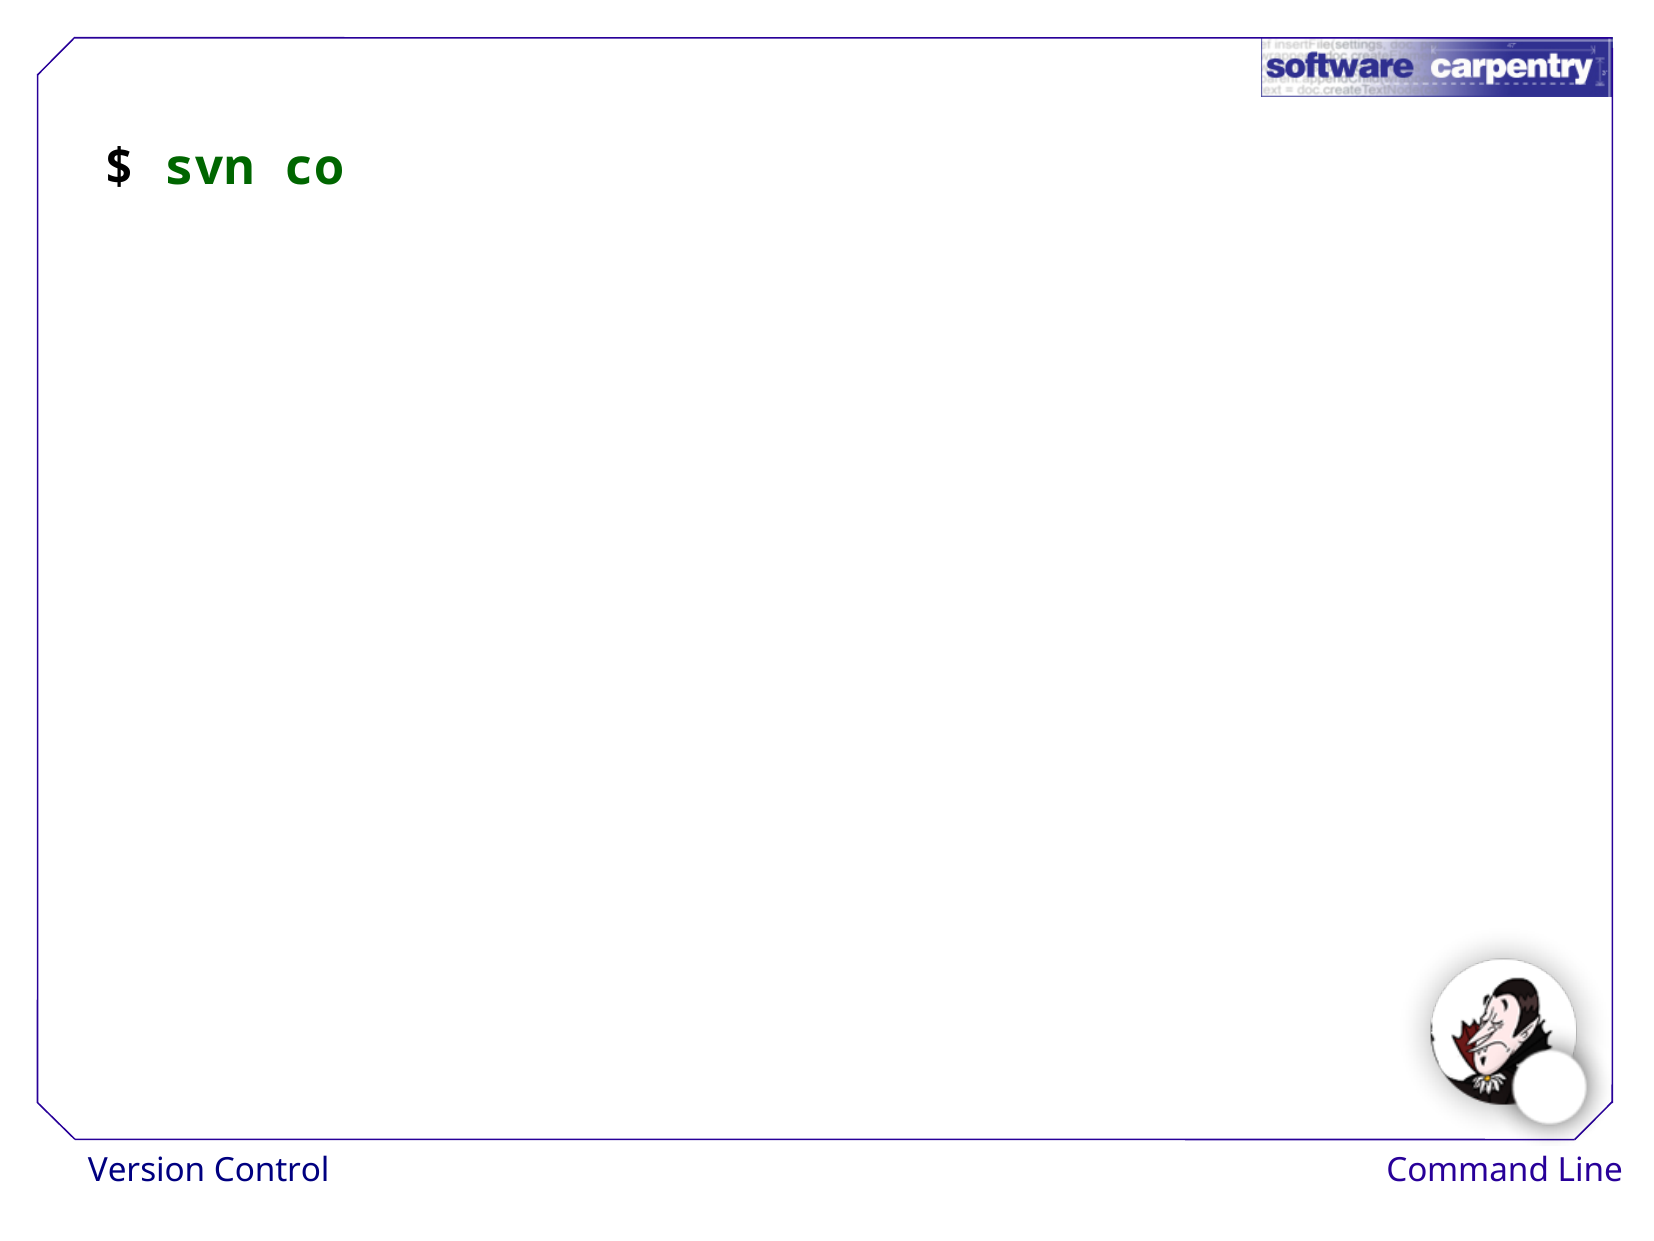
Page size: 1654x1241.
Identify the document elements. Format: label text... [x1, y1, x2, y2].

picture [1393, 926, 1618, 1146]
text_box $ svn co [89, 112, 1572, 1036]
picture [1261, 39, 1613, 97]
